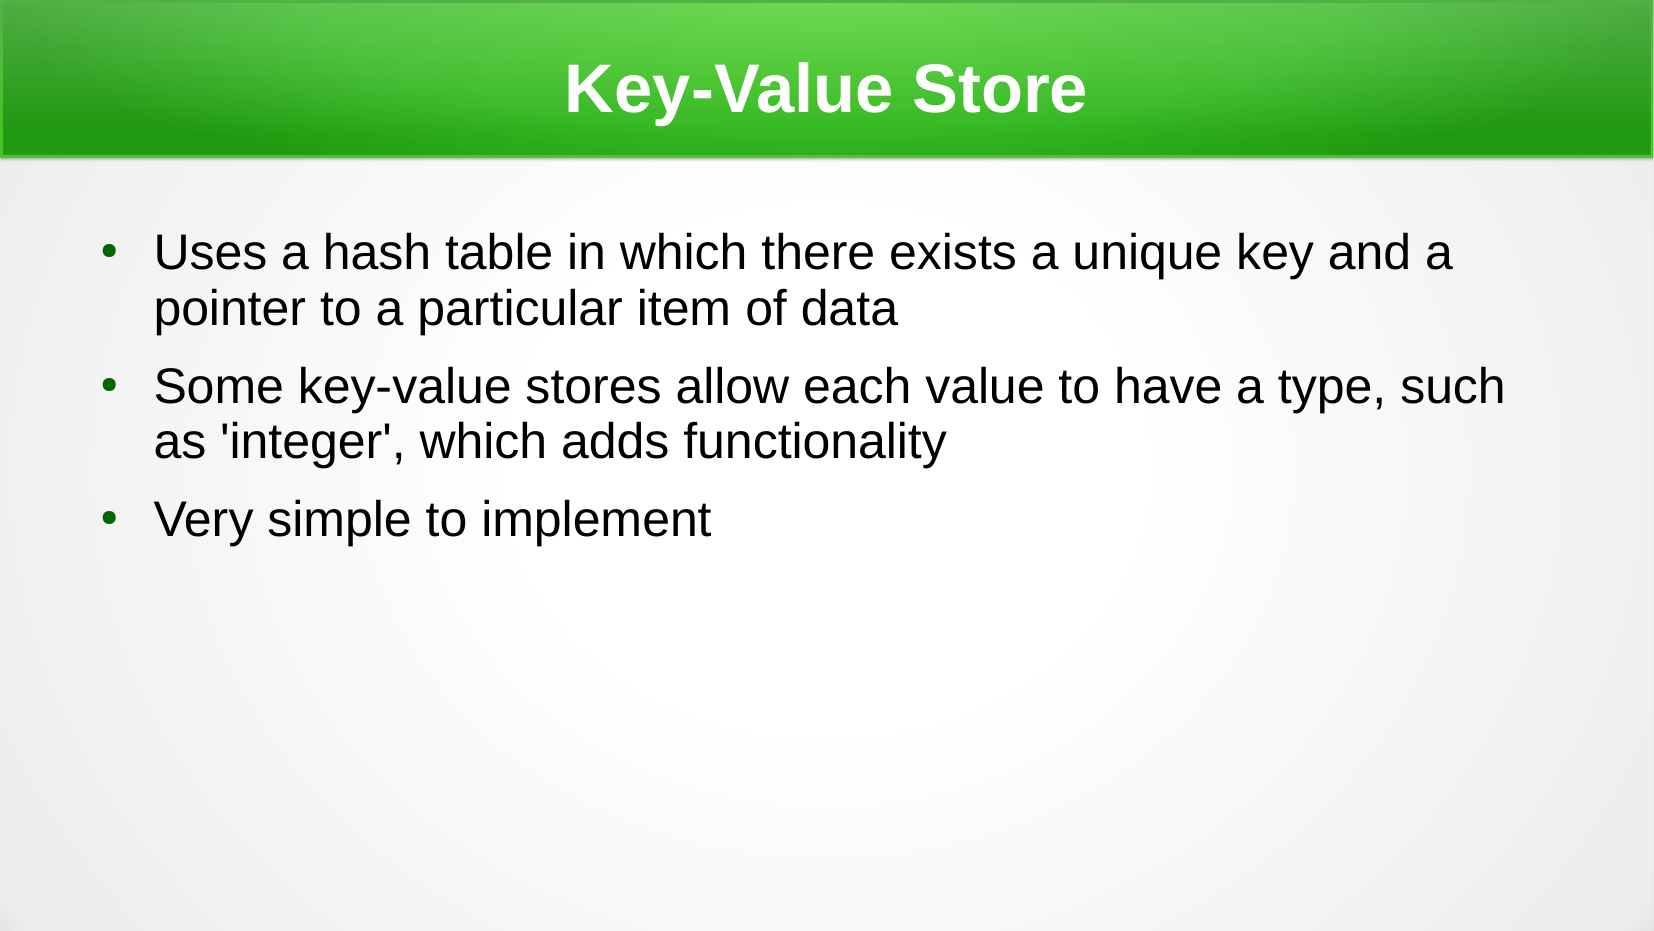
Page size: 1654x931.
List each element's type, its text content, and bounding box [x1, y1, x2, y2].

title Key-Value Store [82, 35, 1571, 142]
list Uses a hash table in which there exists a unique key and a pointer to a particular item of data Some key-value stores allow each value to have a type, such as 'integer', which adds functionality Very simple to implement [82, 224, 1571, 764]
